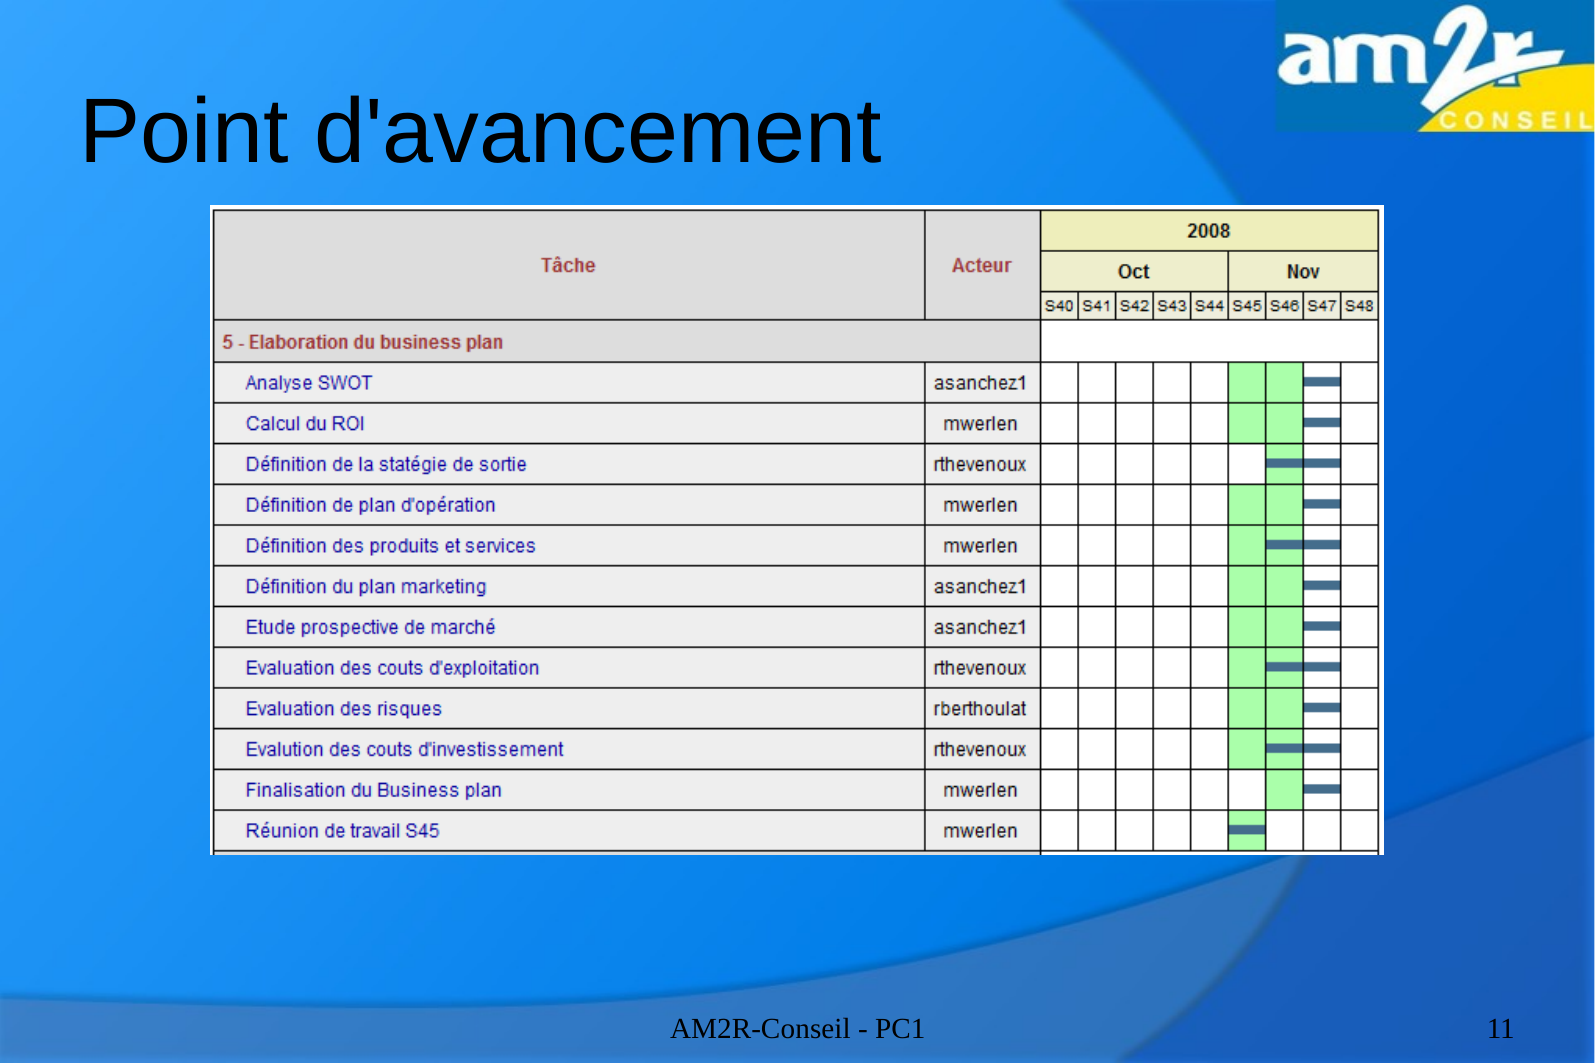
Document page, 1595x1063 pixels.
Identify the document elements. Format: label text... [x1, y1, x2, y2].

picture [0, 0, 1595, 1063]
title Point d'avancement [79, 42, 1253, 220]
